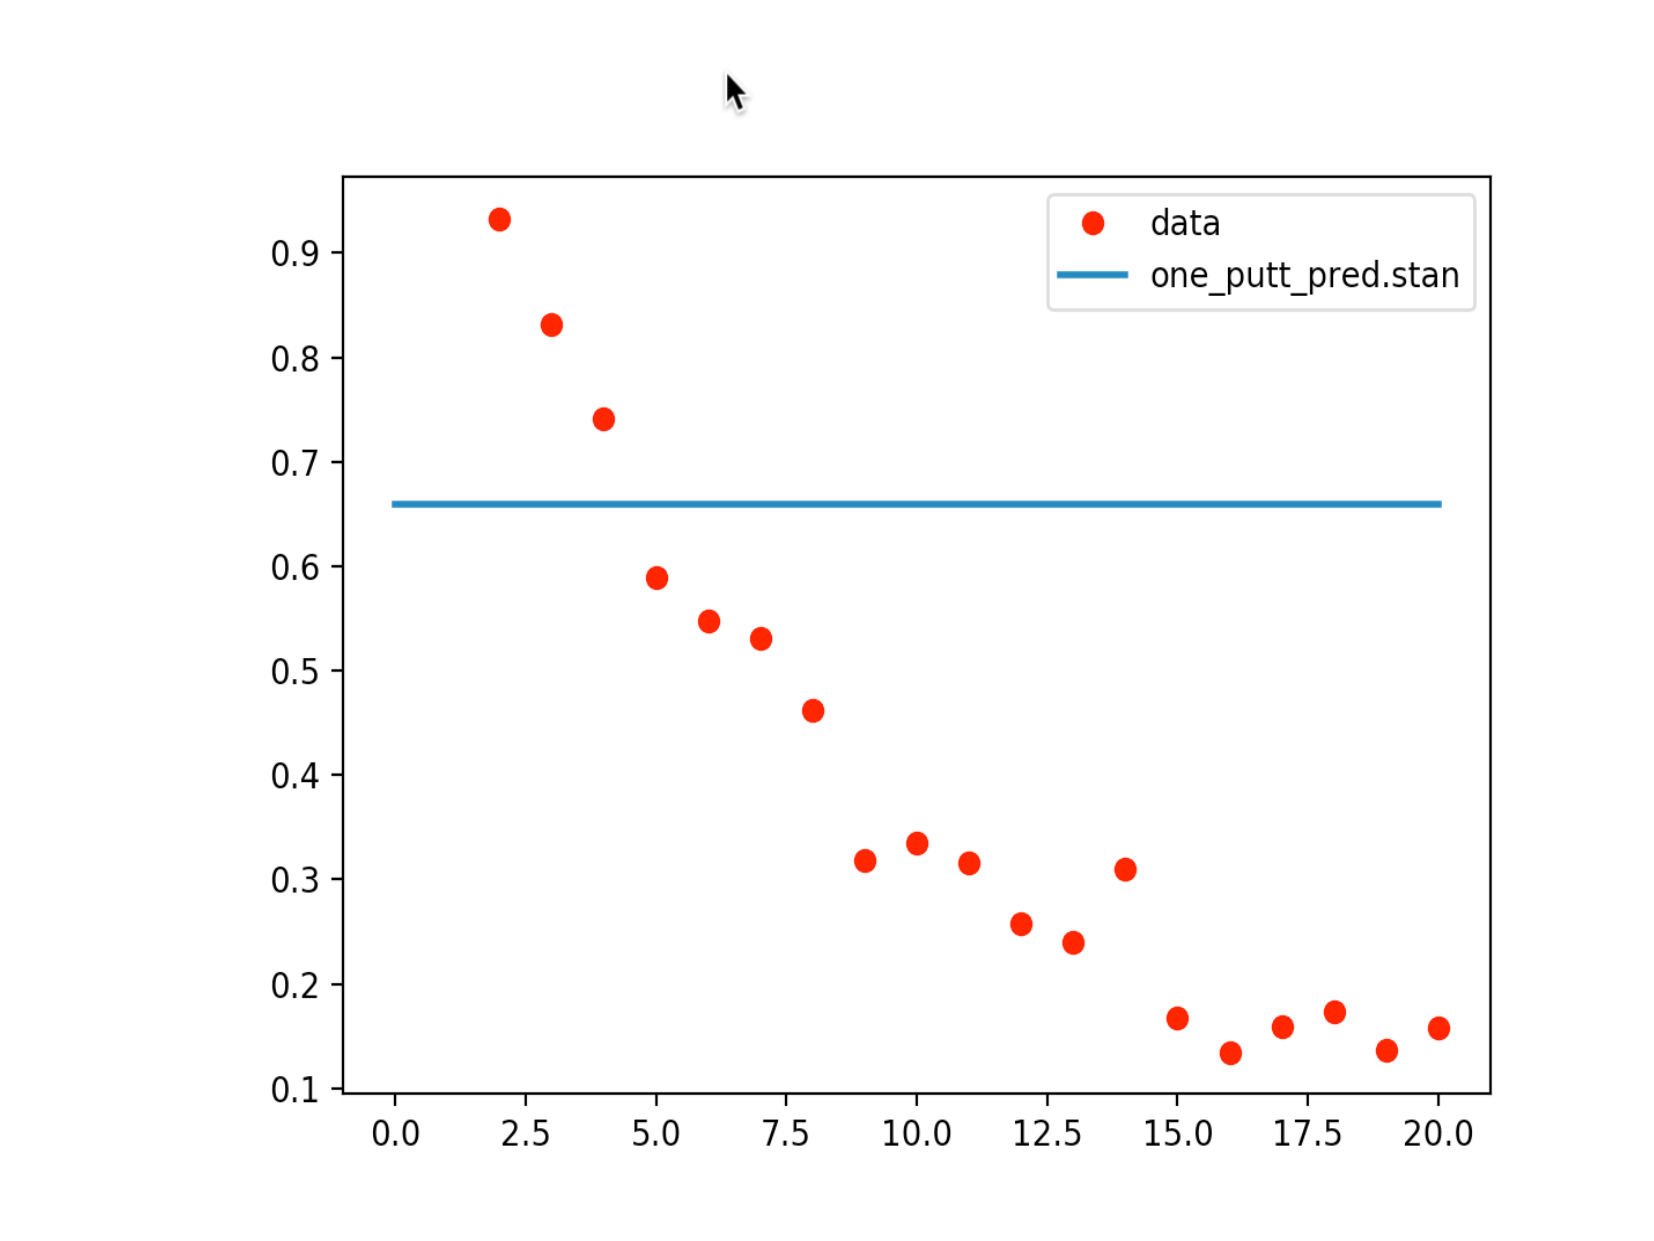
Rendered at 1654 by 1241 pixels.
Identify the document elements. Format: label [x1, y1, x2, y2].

picture [195, 59, 1560, 1183]
